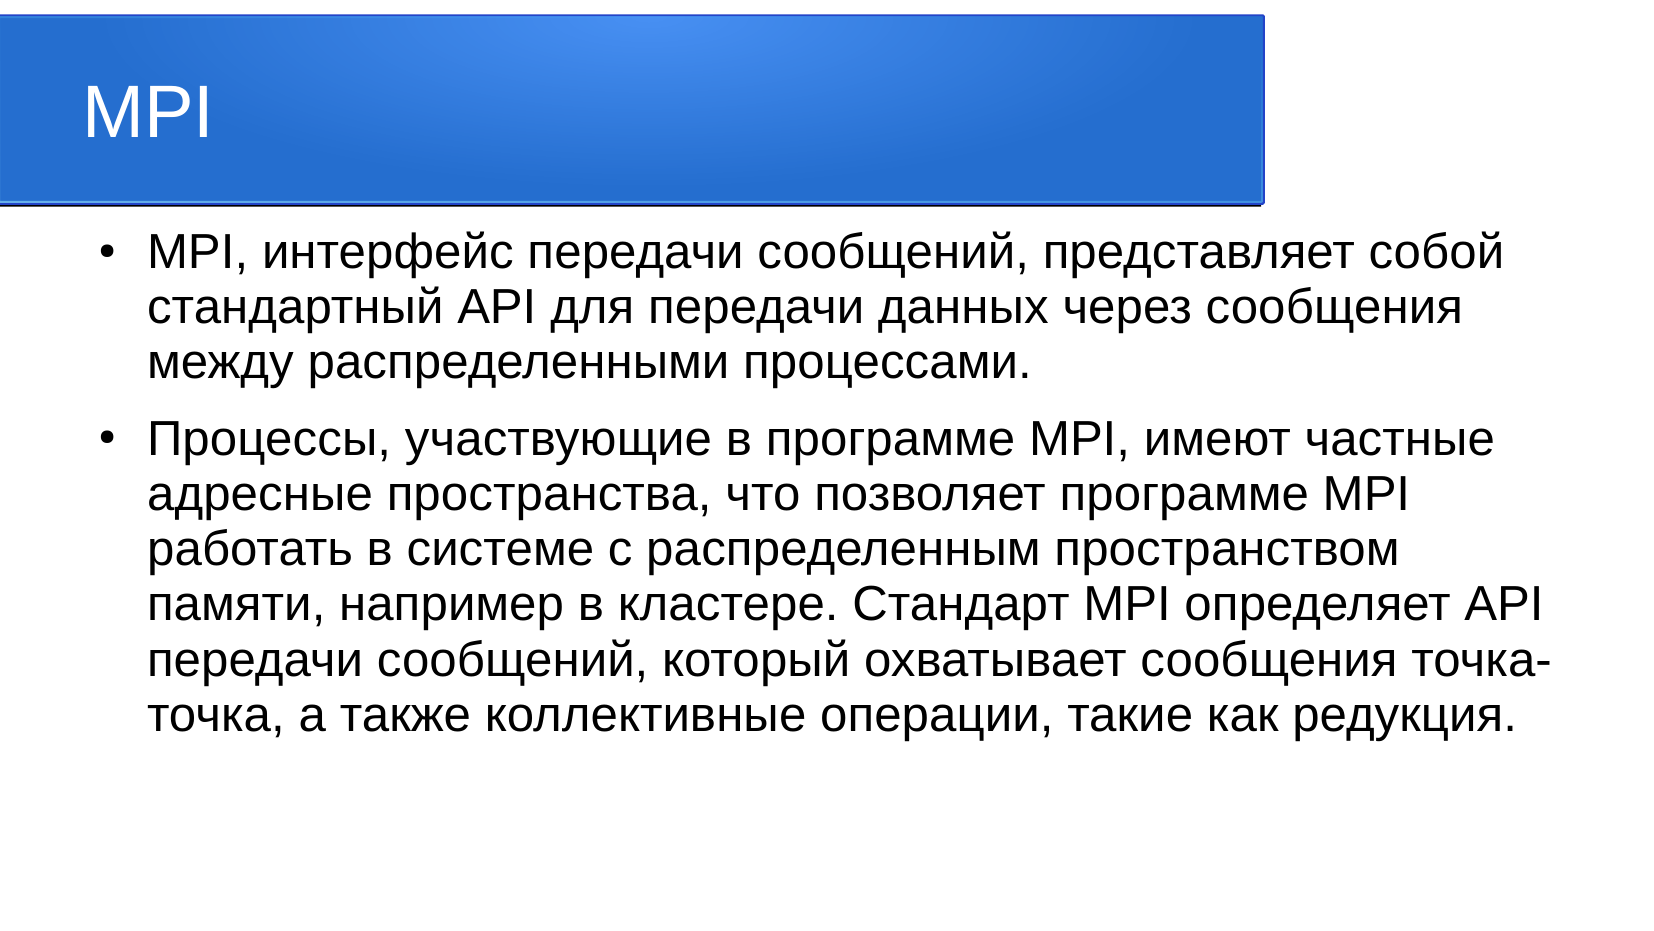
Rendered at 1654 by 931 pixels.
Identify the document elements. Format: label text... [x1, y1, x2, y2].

list MPI, интерфейс передачи сообщений, представляет собой стандартный API для передачи данных через сообщения между распределенными процессами. Процессы, участвующие в программе MPI, имеют частные адресные пространства, что позволяет программе MPI работать в системе с распределенным пространством памяти, например в кластере. Стандарт MPI определяет API передачи сообщений, который охватывает сообщения точка-точка, а также коллективные операции, такие как редукция. [82, 224, 1571, 764]
title MPI [82, 35, 1235, 189]
